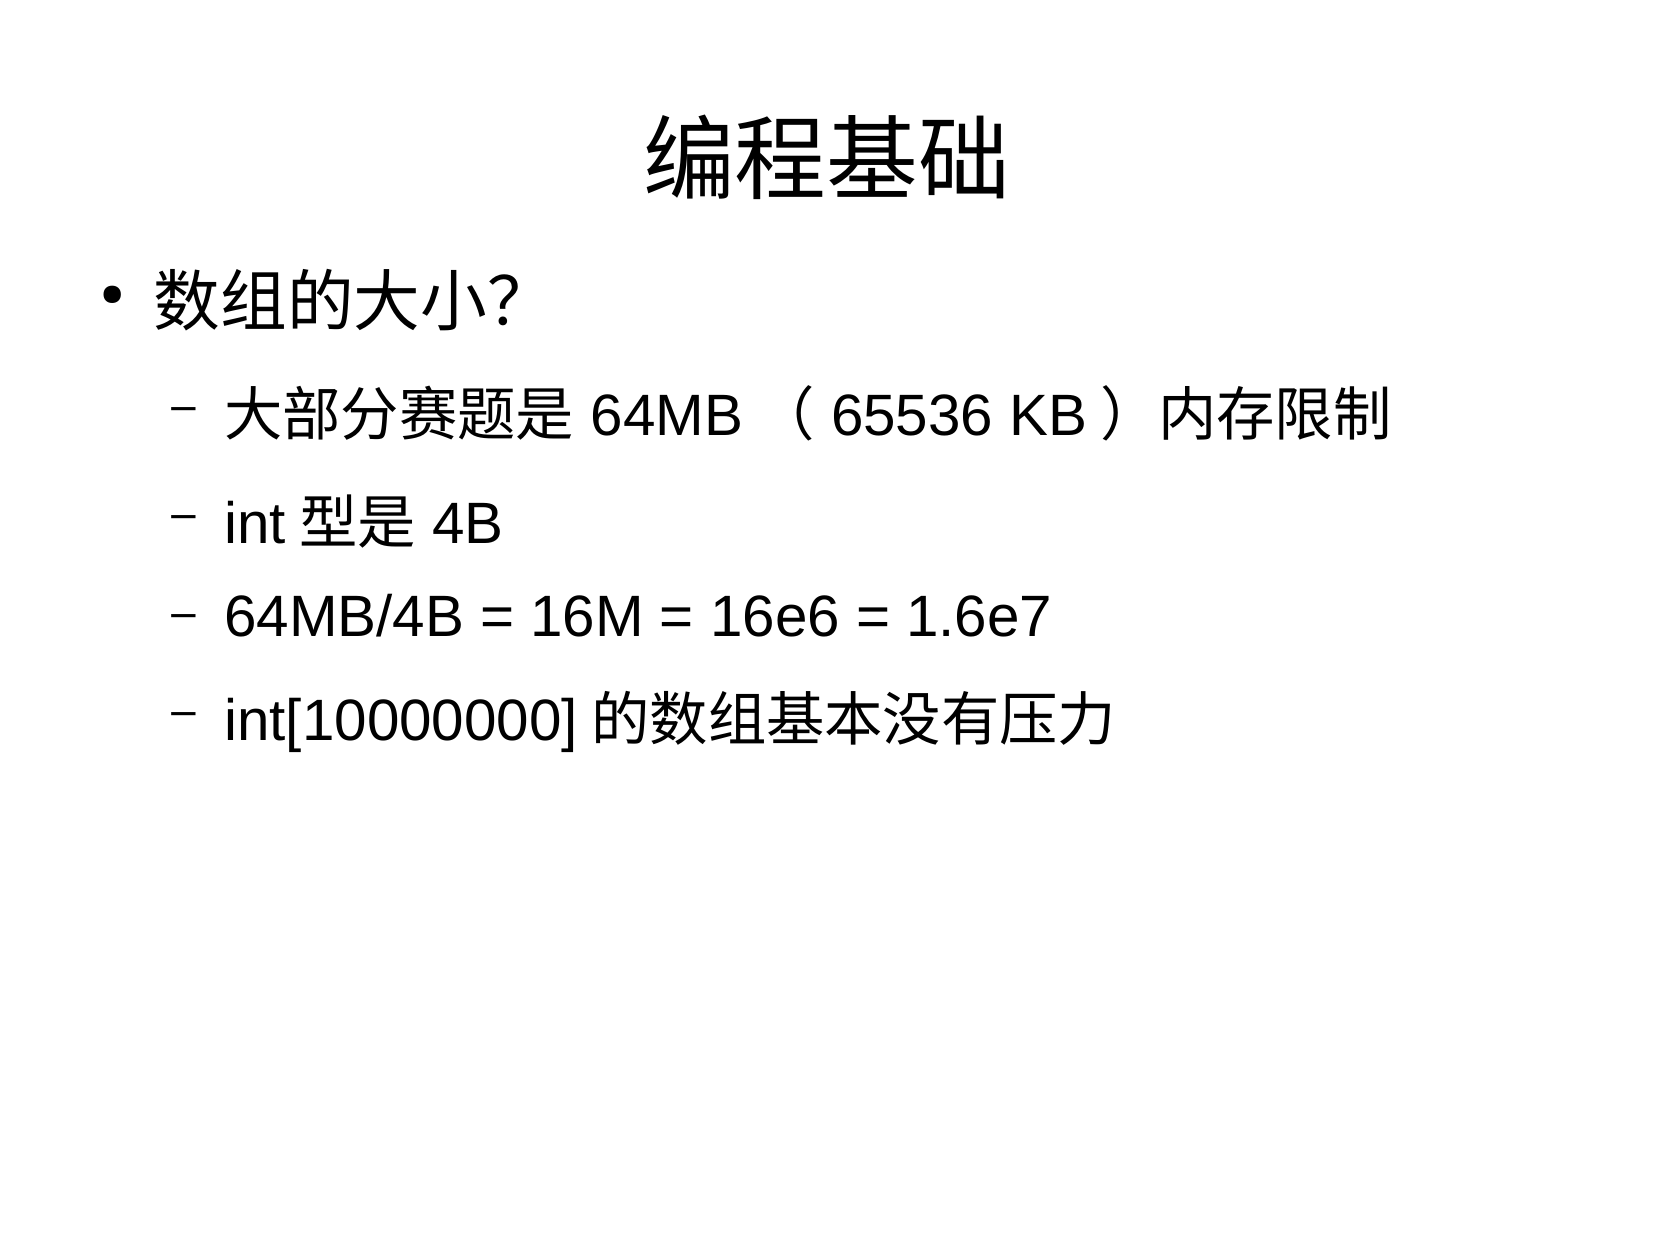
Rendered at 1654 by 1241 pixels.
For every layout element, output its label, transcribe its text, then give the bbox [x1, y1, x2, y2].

list 数组的大小？ 大部分赛题是64MB（65536 KB）内存限制 int型是4B 64MB/4B = 16M = 16e6 = 1.6e7 int[10000000]的数组基本没有压力 [82, 248, 1571, 1182]
title 编程基础 [82, 49, 1571, 248]
